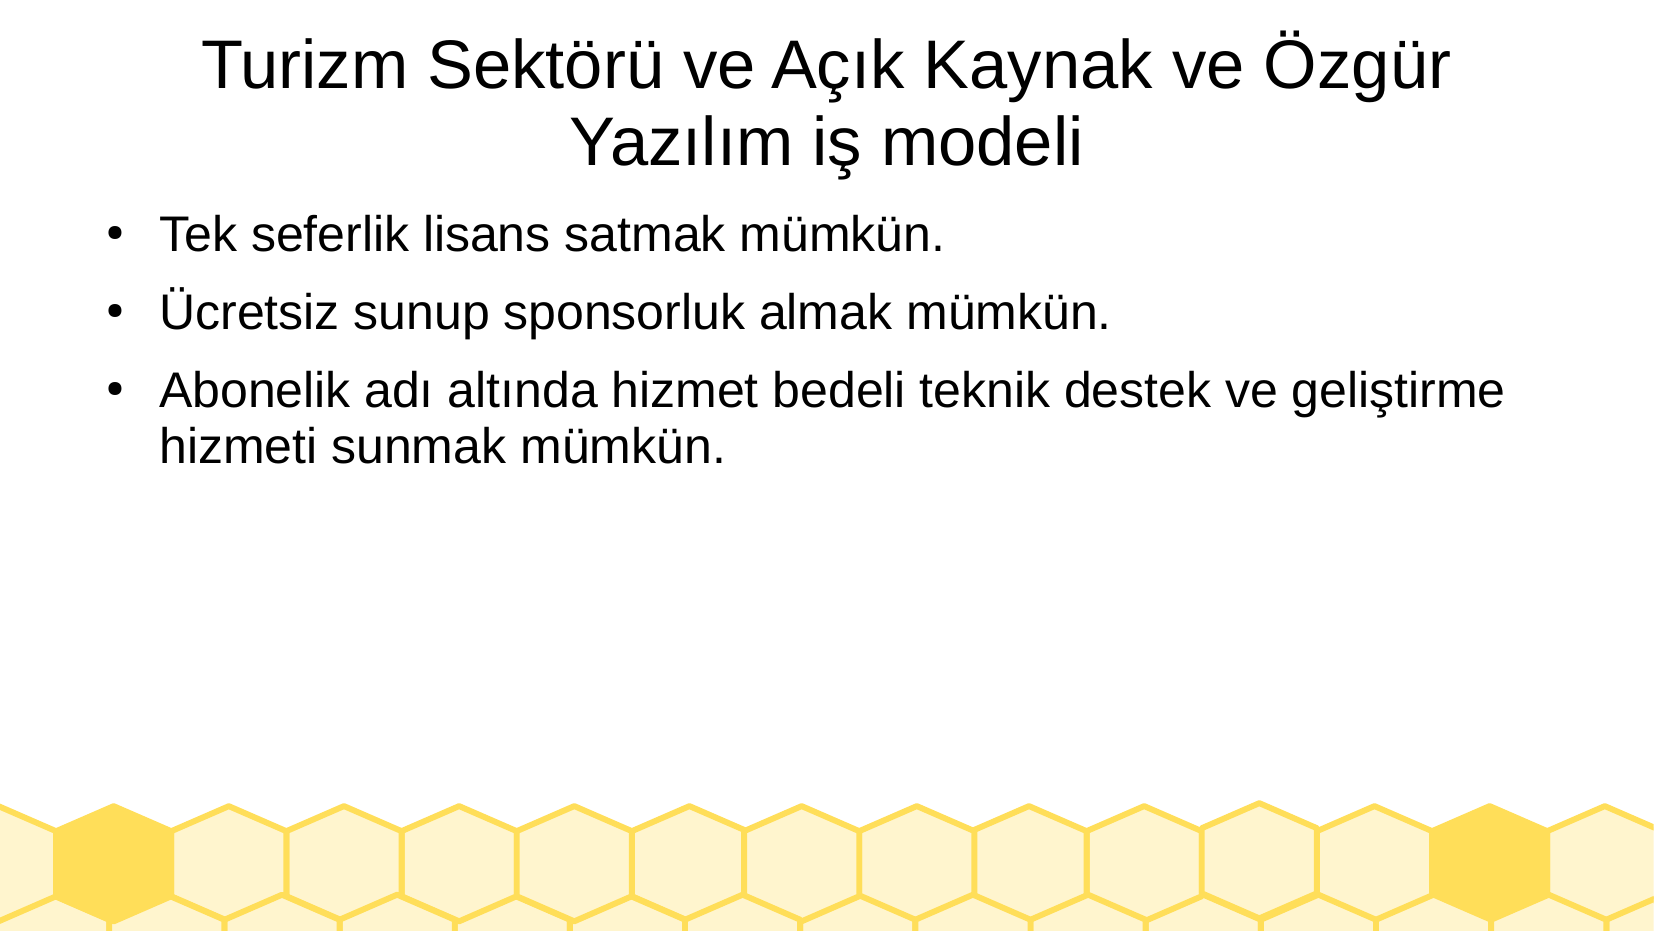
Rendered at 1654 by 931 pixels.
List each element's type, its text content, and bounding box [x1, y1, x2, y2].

title Turizm Sektörü ve Açık Kaynak ve Özgür Yazılım iş modeli [88, 26, 1565, 181]
list Tek seferlik lisans satmak mümkün. Ücretsiz sunup sponsorluk almak mümkün. Abonelik adı altında hizmet bedeli teknik destek ve geliştirme hizmeti sunmak mümkün. [88, 206, 1565, 739]
